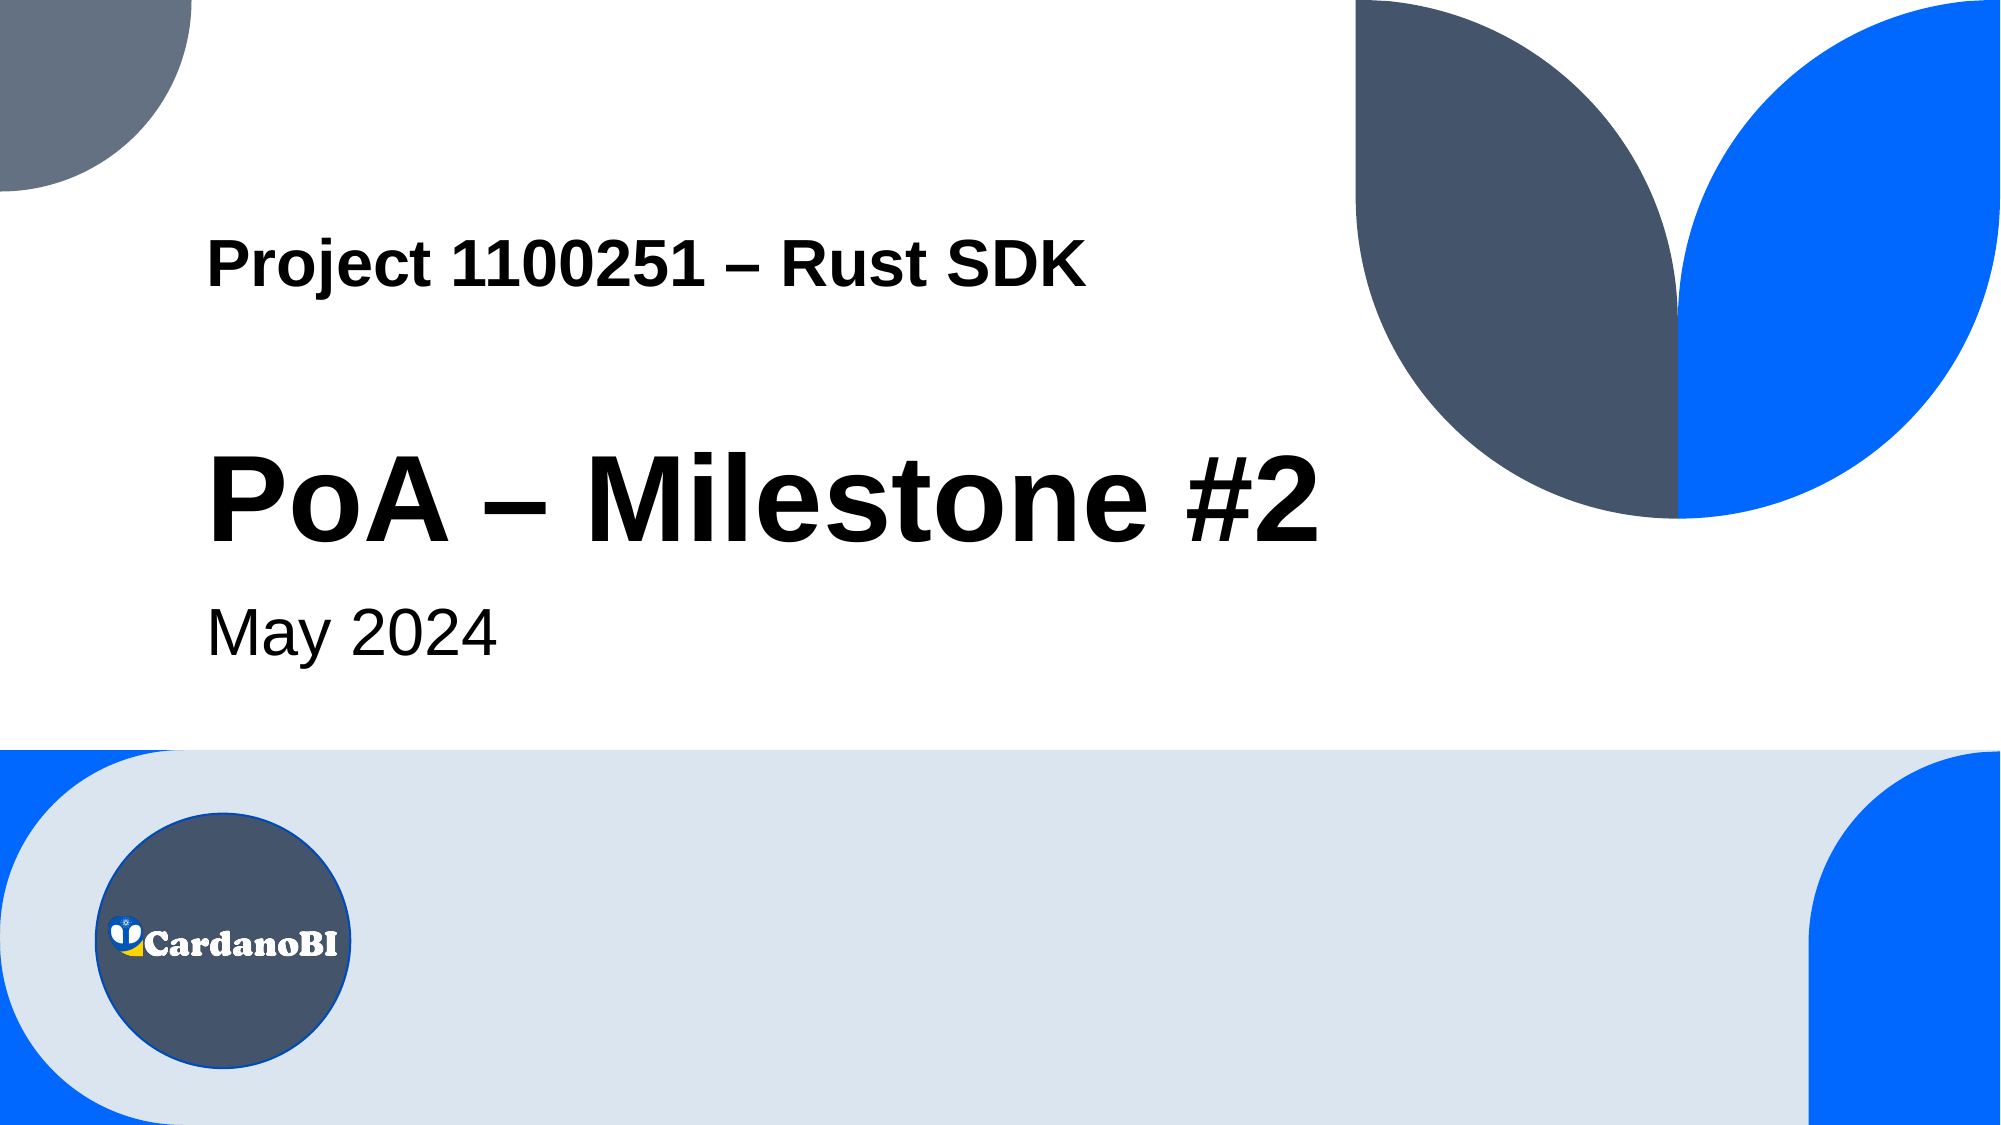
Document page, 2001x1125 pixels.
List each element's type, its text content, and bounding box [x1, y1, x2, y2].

subtitle May 2024 [191, 590, 1750, 724]
title Project 1100251 – Rust SDK PoA – Milestone #2 [191, 184, 1356, 576]
picture [108, 916, 338, 965]
